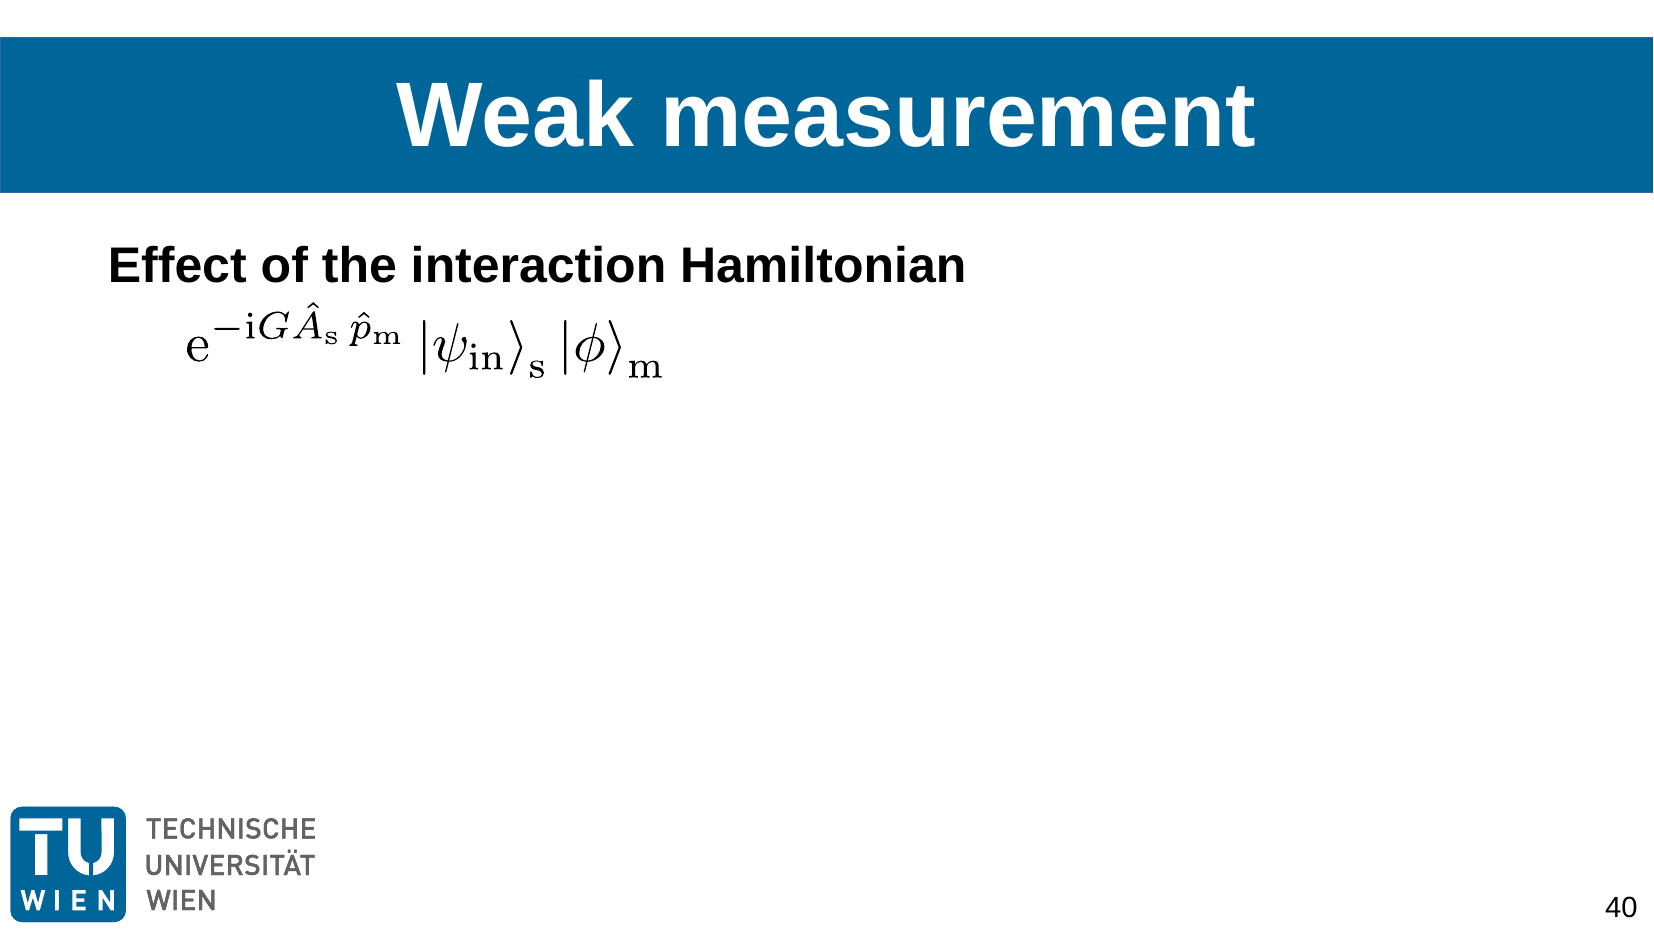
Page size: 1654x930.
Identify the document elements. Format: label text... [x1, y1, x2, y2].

list Effect of the interaction Hamiltonian [107, 236, 1186, 311]
picture [180, 285, 675, 406]
title Weak measurement [0, 37, 1653, 193]
